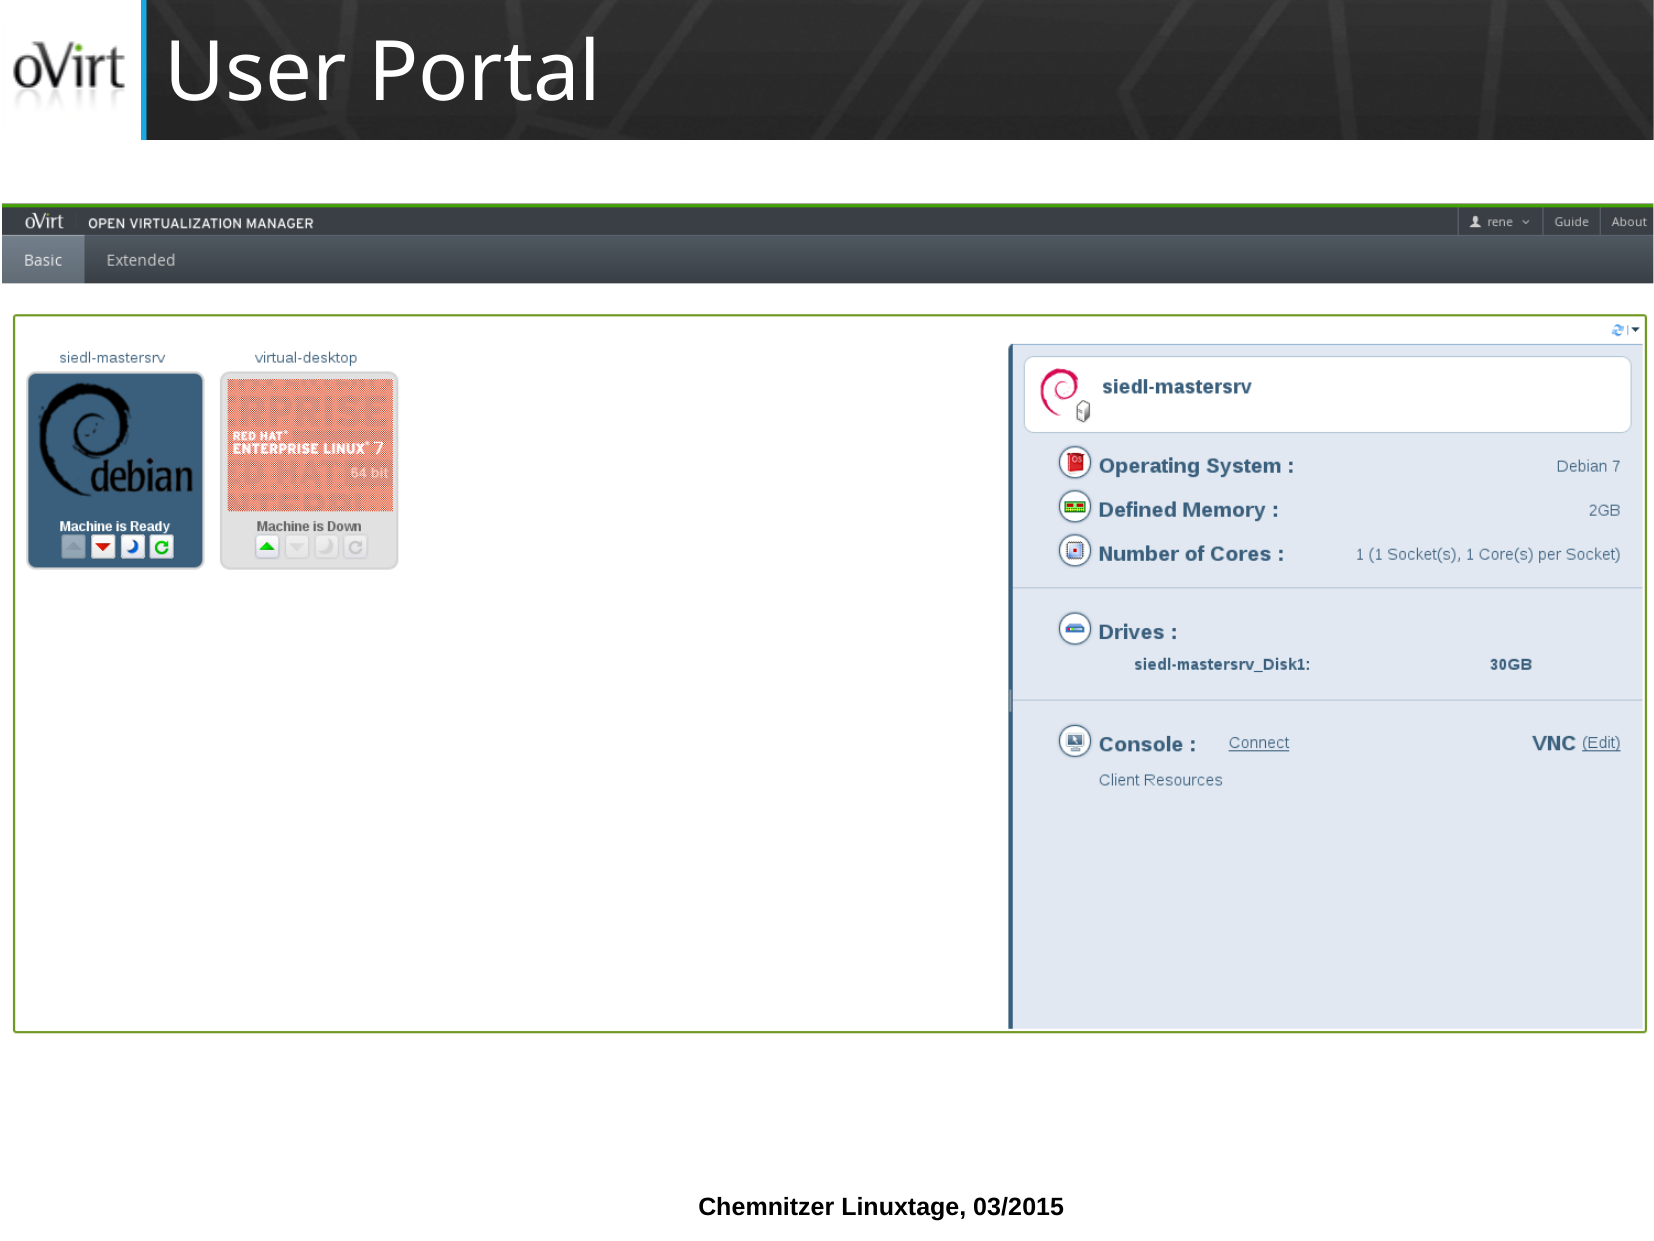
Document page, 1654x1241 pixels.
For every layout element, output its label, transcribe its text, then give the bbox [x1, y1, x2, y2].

picture [0, 0, 1654, 140]
picture [2, 203, 1654, 1041]
title User Portal [164, 18, 1653, 119]
